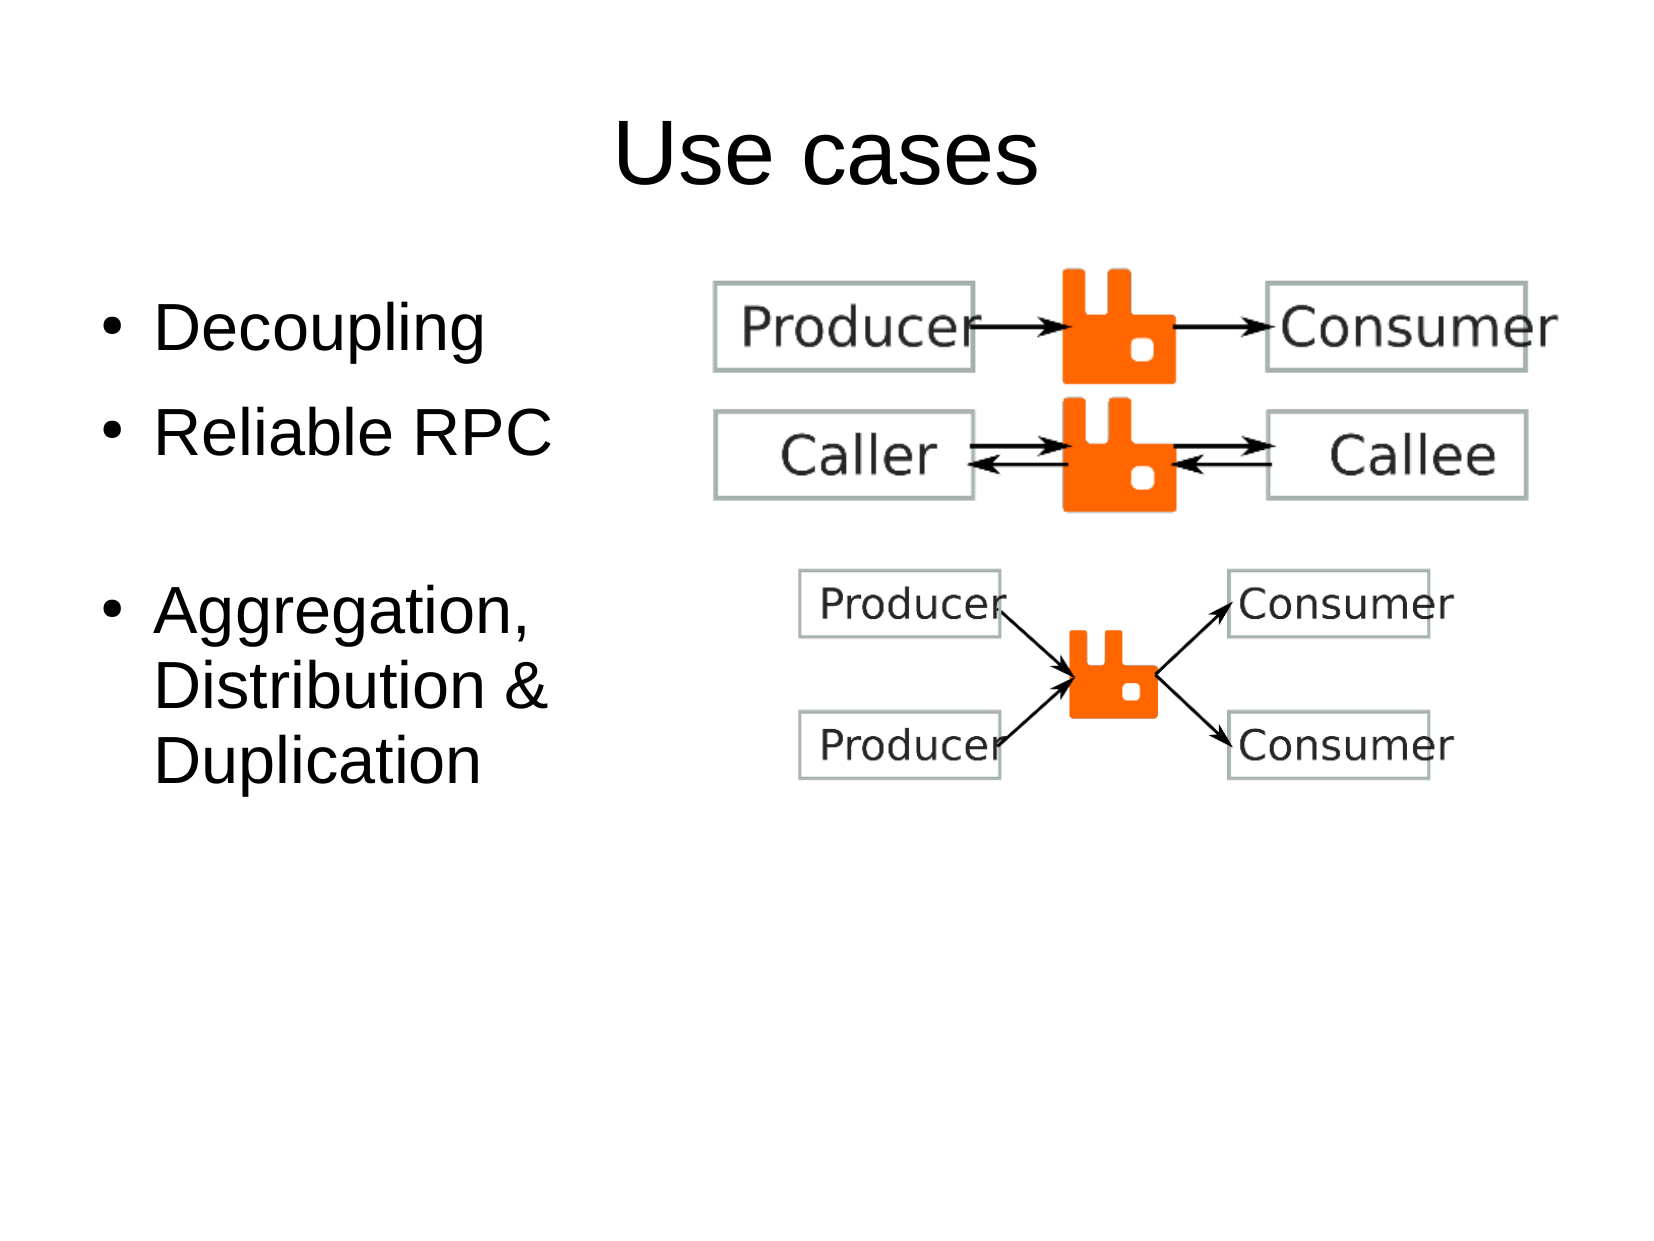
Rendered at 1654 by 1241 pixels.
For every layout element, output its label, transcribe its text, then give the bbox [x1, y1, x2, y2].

picture [690, 389, 1554, 523]
picture [791, 555, 1471, 792]
title Use cases [82, 49, 1571, 257]
picture [649, 165, 1619, 494]
list Decoupling Reliable RPC Aggregation, Distribution & Duplication [82, 290, 1571, 1109]
